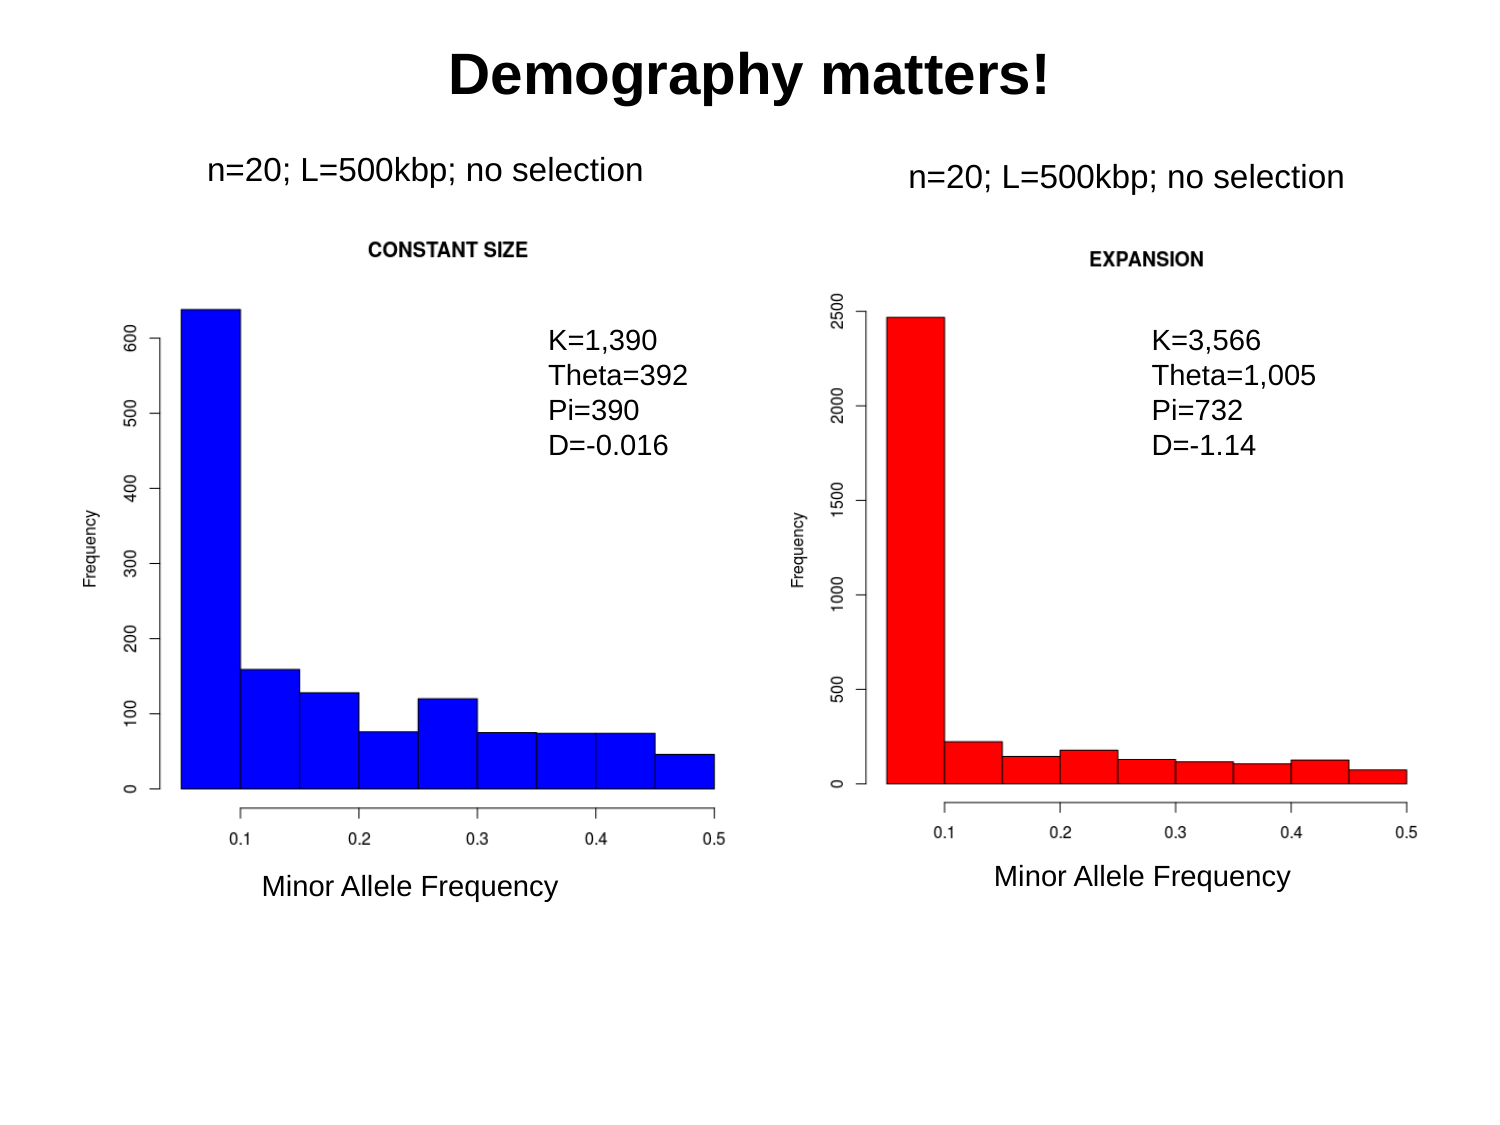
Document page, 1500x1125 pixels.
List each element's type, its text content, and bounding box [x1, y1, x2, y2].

text_box Minor Allele Frequency [246, 859, 645, 910]
text_box Minor Allele Frequency [979, 849, 1377, 900]
text_box K=3,566 Theta=1,005 Pi=732 D=-1.14 [1136, 313, 1332, 469]
picture [790, 239, 1437, 890]
text_box n=20; L=500kbp; no selection [893, 147, 1361, 203]
picture [82, 228, 736, 898]
text_box K=1,390 Theta=392 Pi=390 D=-0.016 [533, 313, 704, 469]
text_box n=20; L=500kbp; no selection [192, 140, 660, 196]
title Demography matters! [0, 21, 1500, 121]
